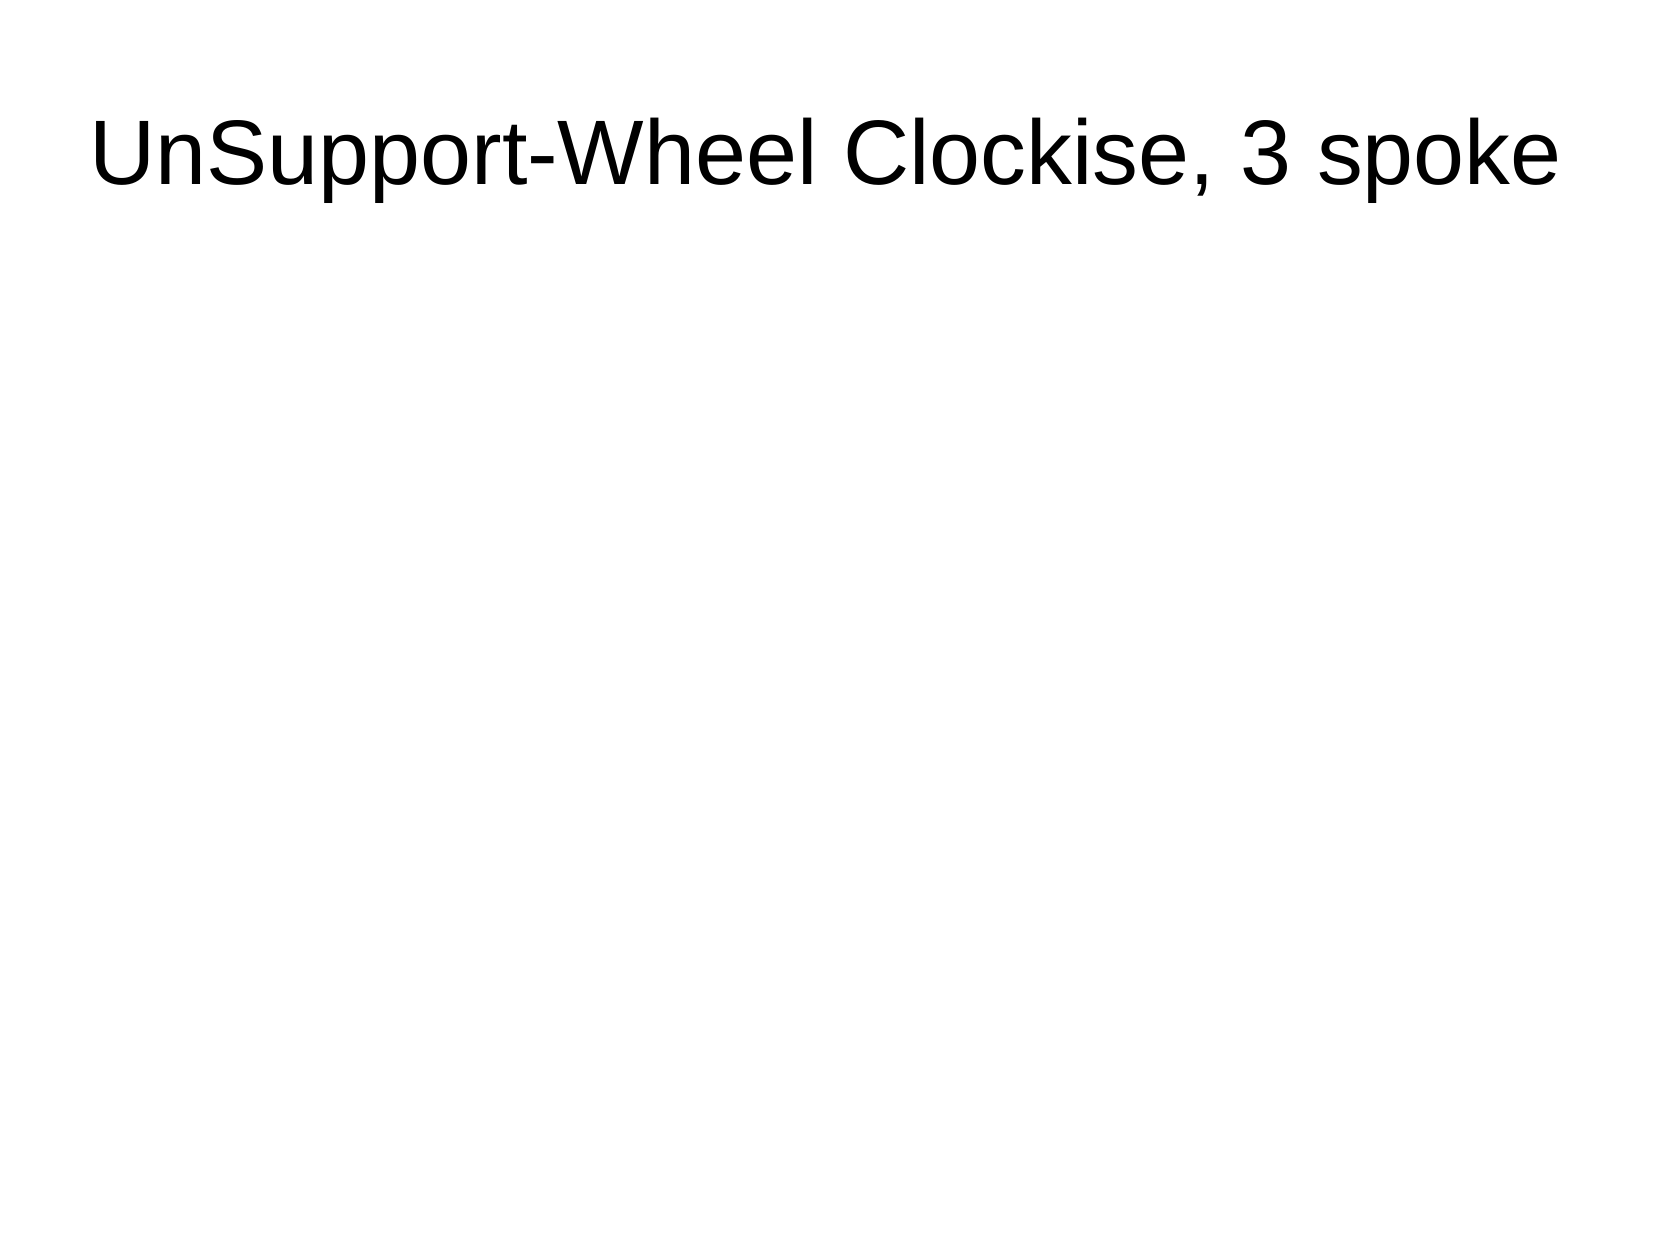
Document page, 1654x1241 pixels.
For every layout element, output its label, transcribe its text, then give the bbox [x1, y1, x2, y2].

title UnSupport-Wheel Clockise, 3 spoke [82, 56, 1571, 250]
